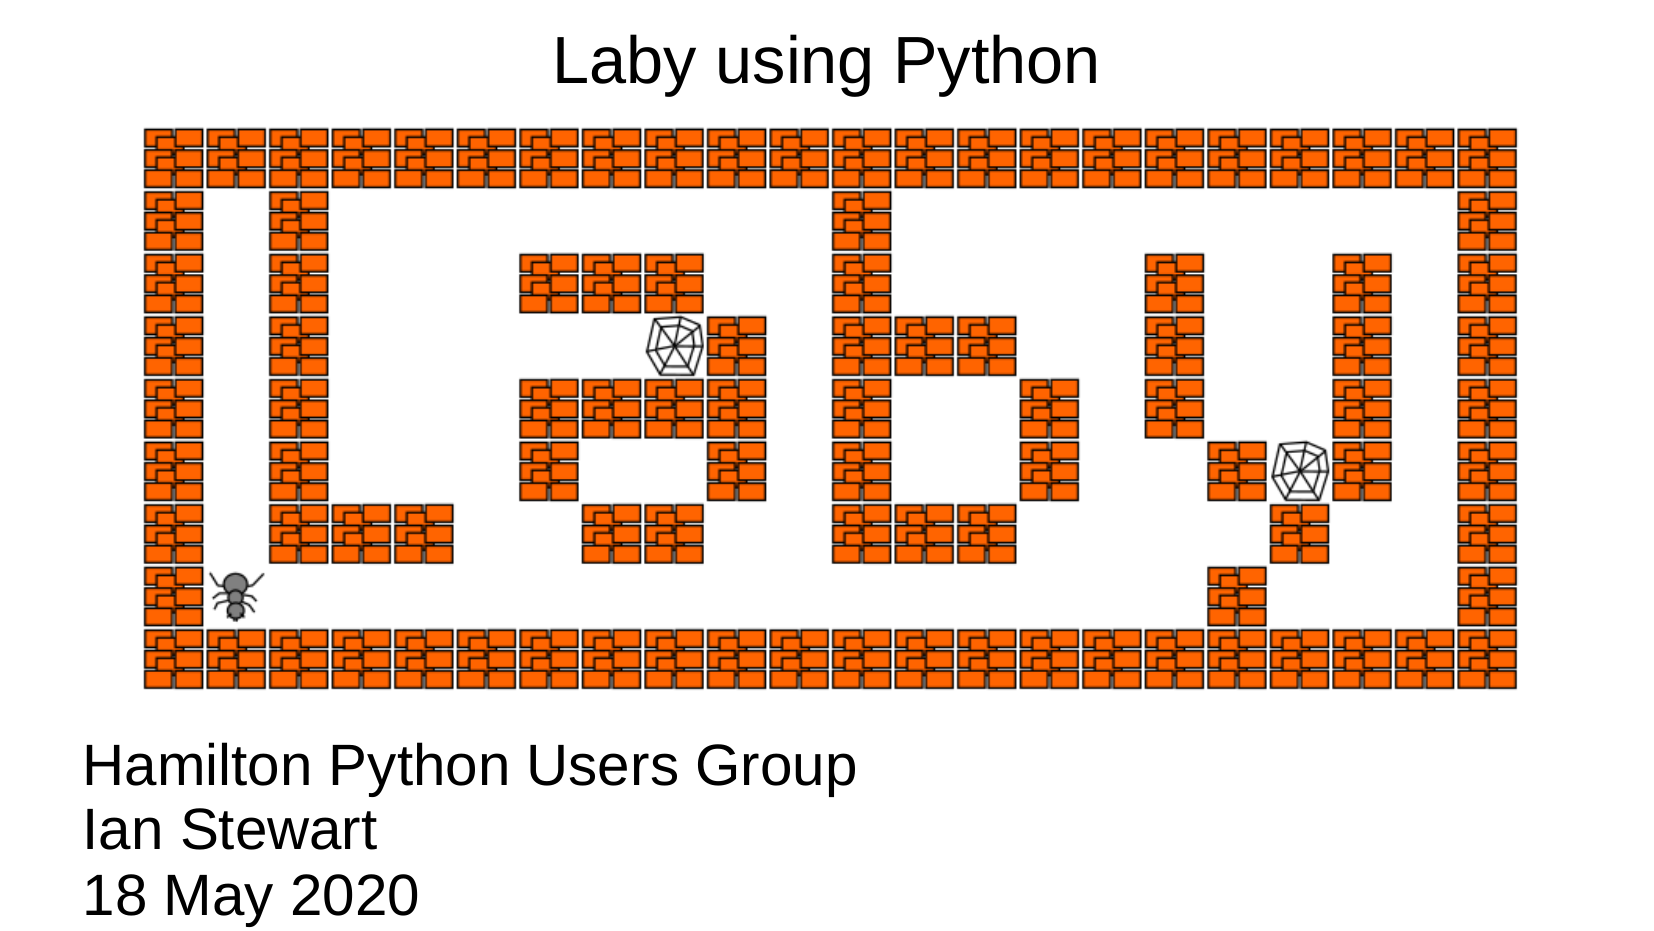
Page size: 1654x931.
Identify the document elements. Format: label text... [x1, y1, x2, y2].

title Laby using Python [82, 22, 1571, 98]
subtitle Hamilton Python Users Group Ian Stewart 18 May 2020 [82, 732, 1571, 928]
picture [127, 104, 1539, 708]
